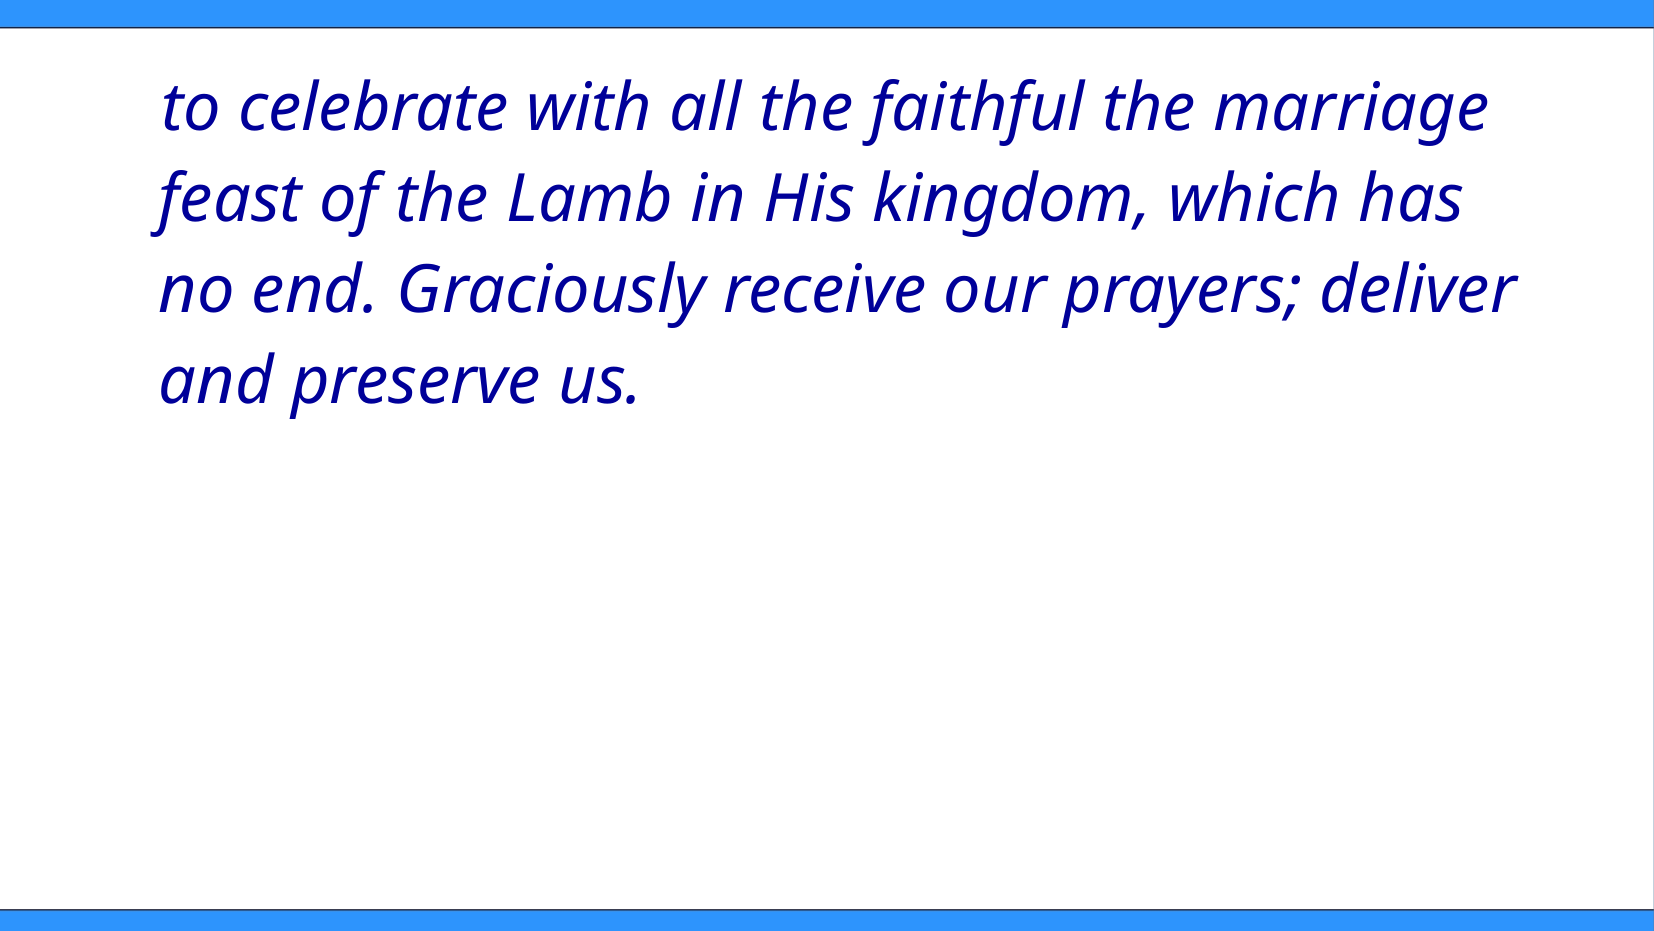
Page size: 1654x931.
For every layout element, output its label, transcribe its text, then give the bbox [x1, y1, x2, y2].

picture [0, 0, 1654, 931]
text_box to celebrate with all the faithful the marriage feast of the Lamb in His kingdom, which has no end. Graciously receive our prayers; deliver and preserve us. [75, 52, 1561, 466]
